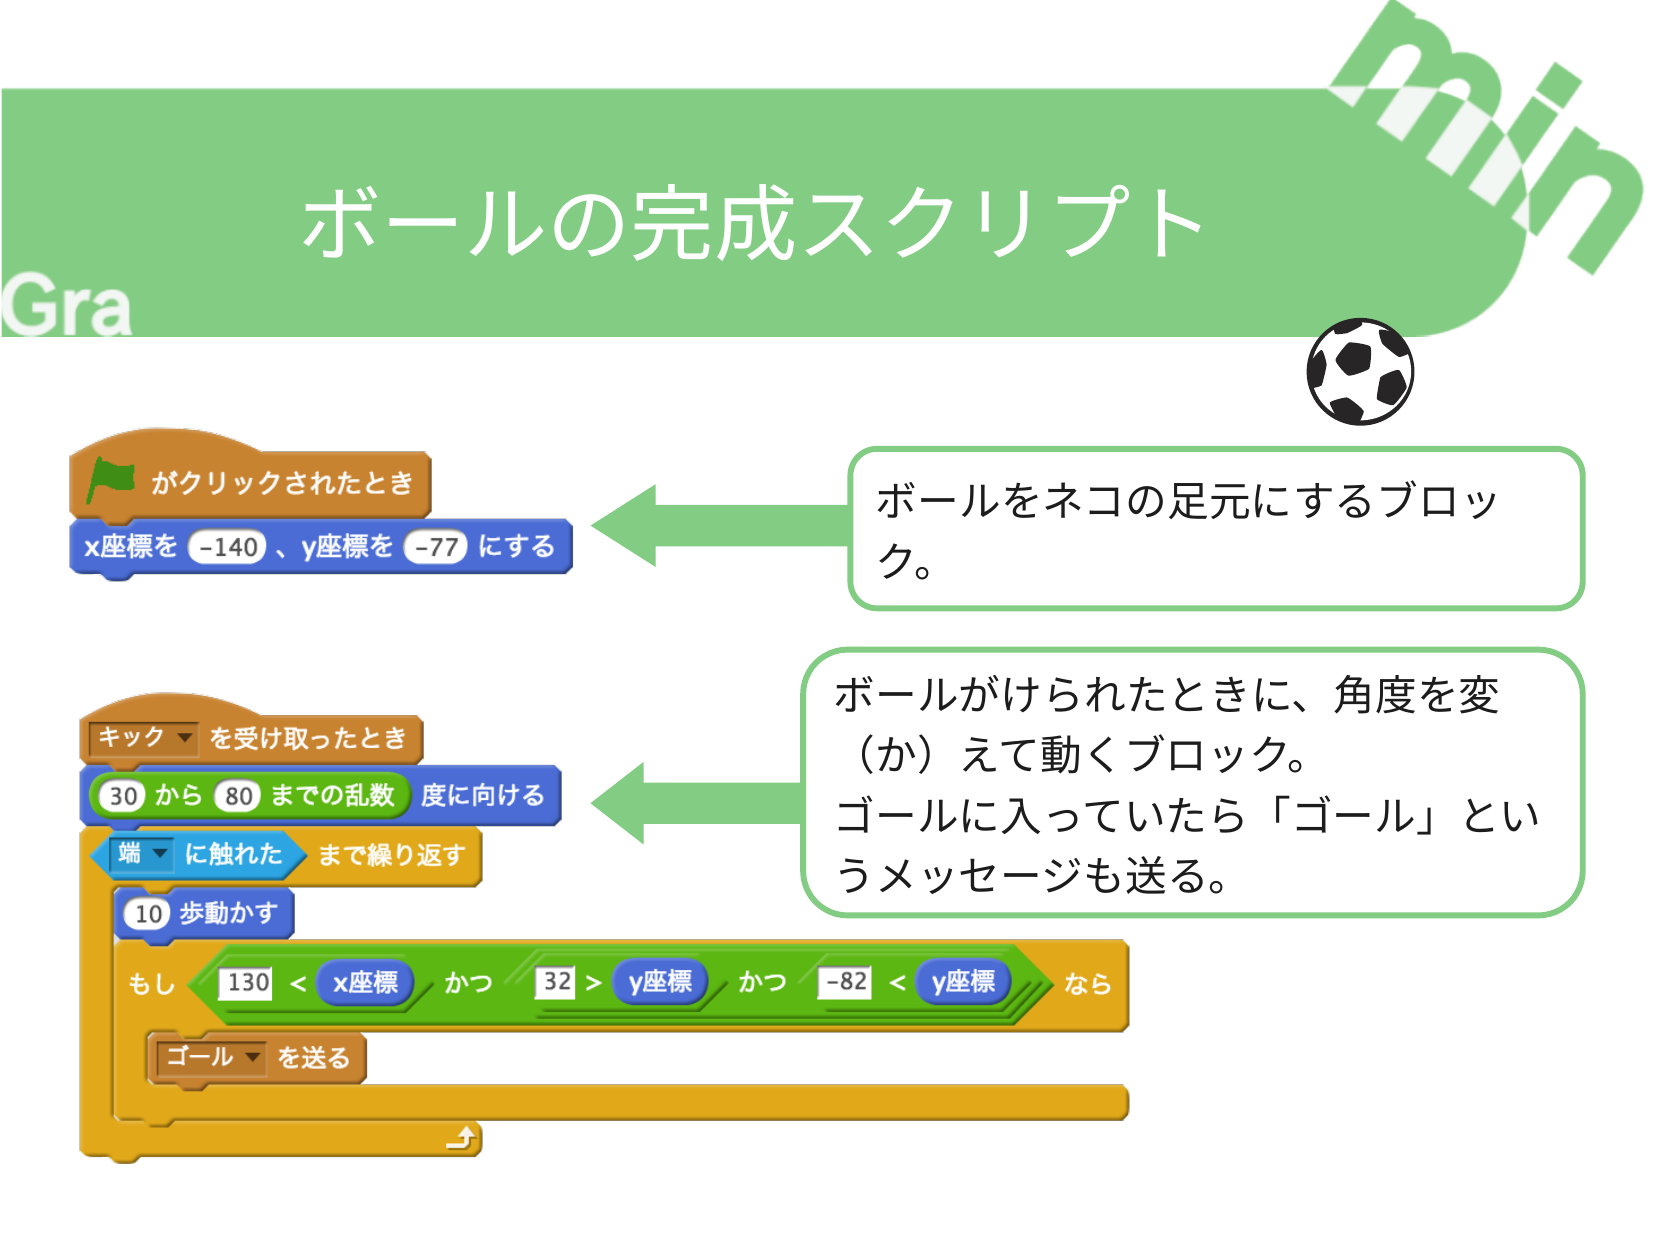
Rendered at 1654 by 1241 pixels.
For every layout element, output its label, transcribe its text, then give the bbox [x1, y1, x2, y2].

text_box [603, 484, 851, 567]
picture [1, 0, 1654, 508]
text_box ボールがけられたときに、角度を変（か）えて動くブロック。 ゴールに入っていたら「ゴール」というメッセージも送る。 [809, 649, 1583, 916]
text_box ボールをネコの足元にするブロック。 [850, 448, 1583, 609]
picture [64, 671, 1152, 1182]
title ボールの完成スクリプト [11, 147, 1501, 290]
picture [53, 418, 603, 603]
